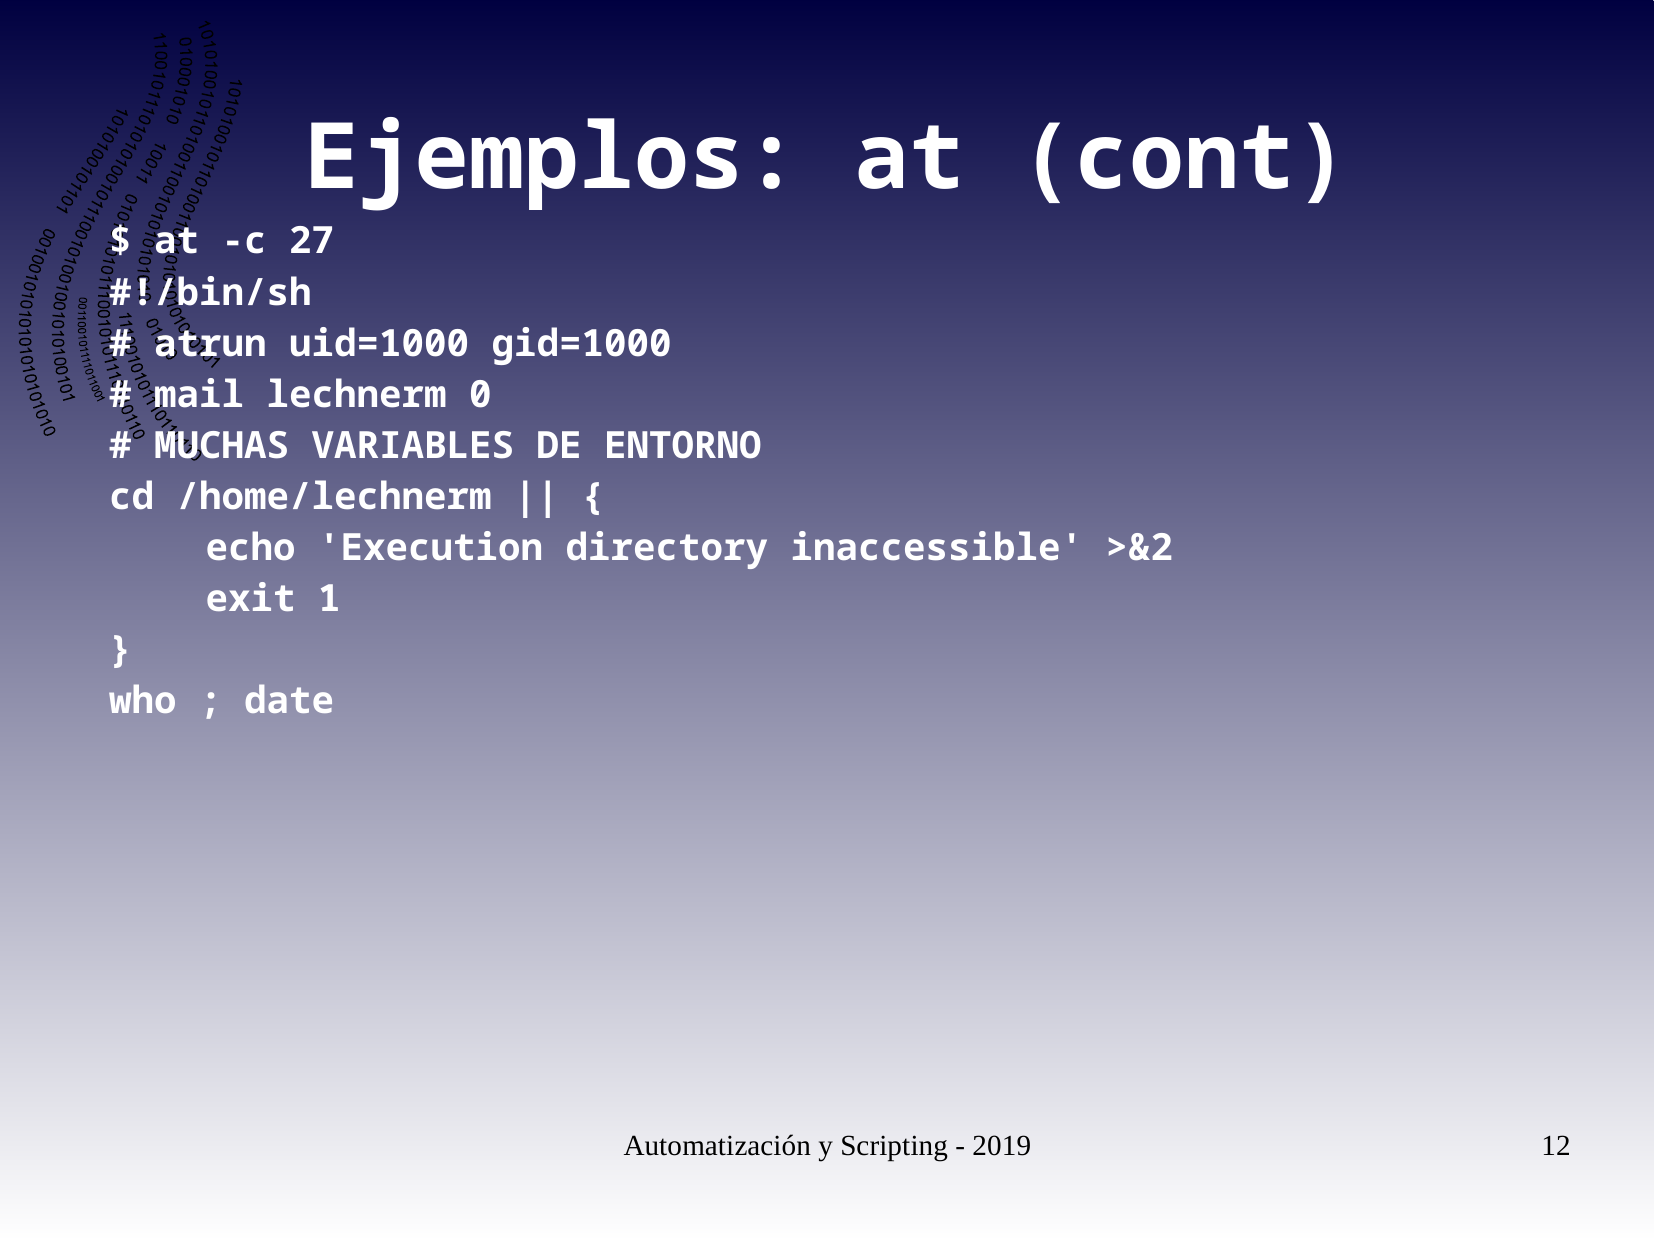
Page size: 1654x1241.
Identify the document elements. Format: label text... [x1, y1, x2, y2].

title Ejemplos: at (cont) [243, 49, 1571, 257]
picture [18, 20, 243, 461]
text_box $ at -c 27 #!/bin/sh # atrun uid=1000 gid=1000 # mail lechnerm 0 # MUCHAS VARIABLES DE ENTORNO cd /home/lechnerm || { echo 'Execution directory inaccessible' >&2 exit 1 } who ; date [94, 206, 1188, 730]
